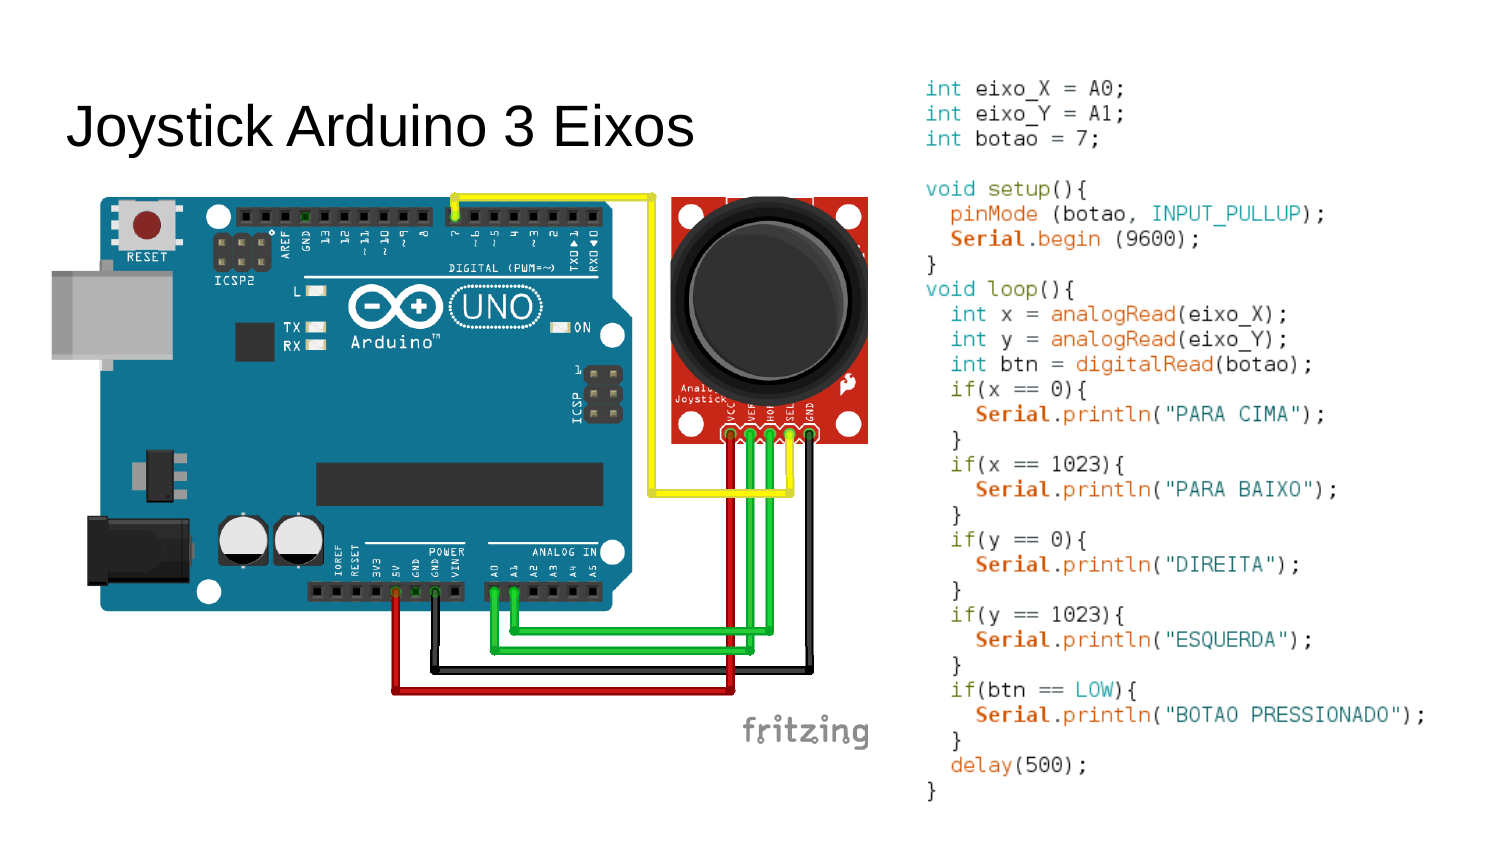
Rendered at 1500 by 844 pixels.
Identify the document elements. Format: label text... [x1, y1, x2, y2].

picture [920, 72, 1449, 814]
title Joystick Arduino 3 Eixos [51, 72, 920, 167]
picture [51, 188, 868, 750]
